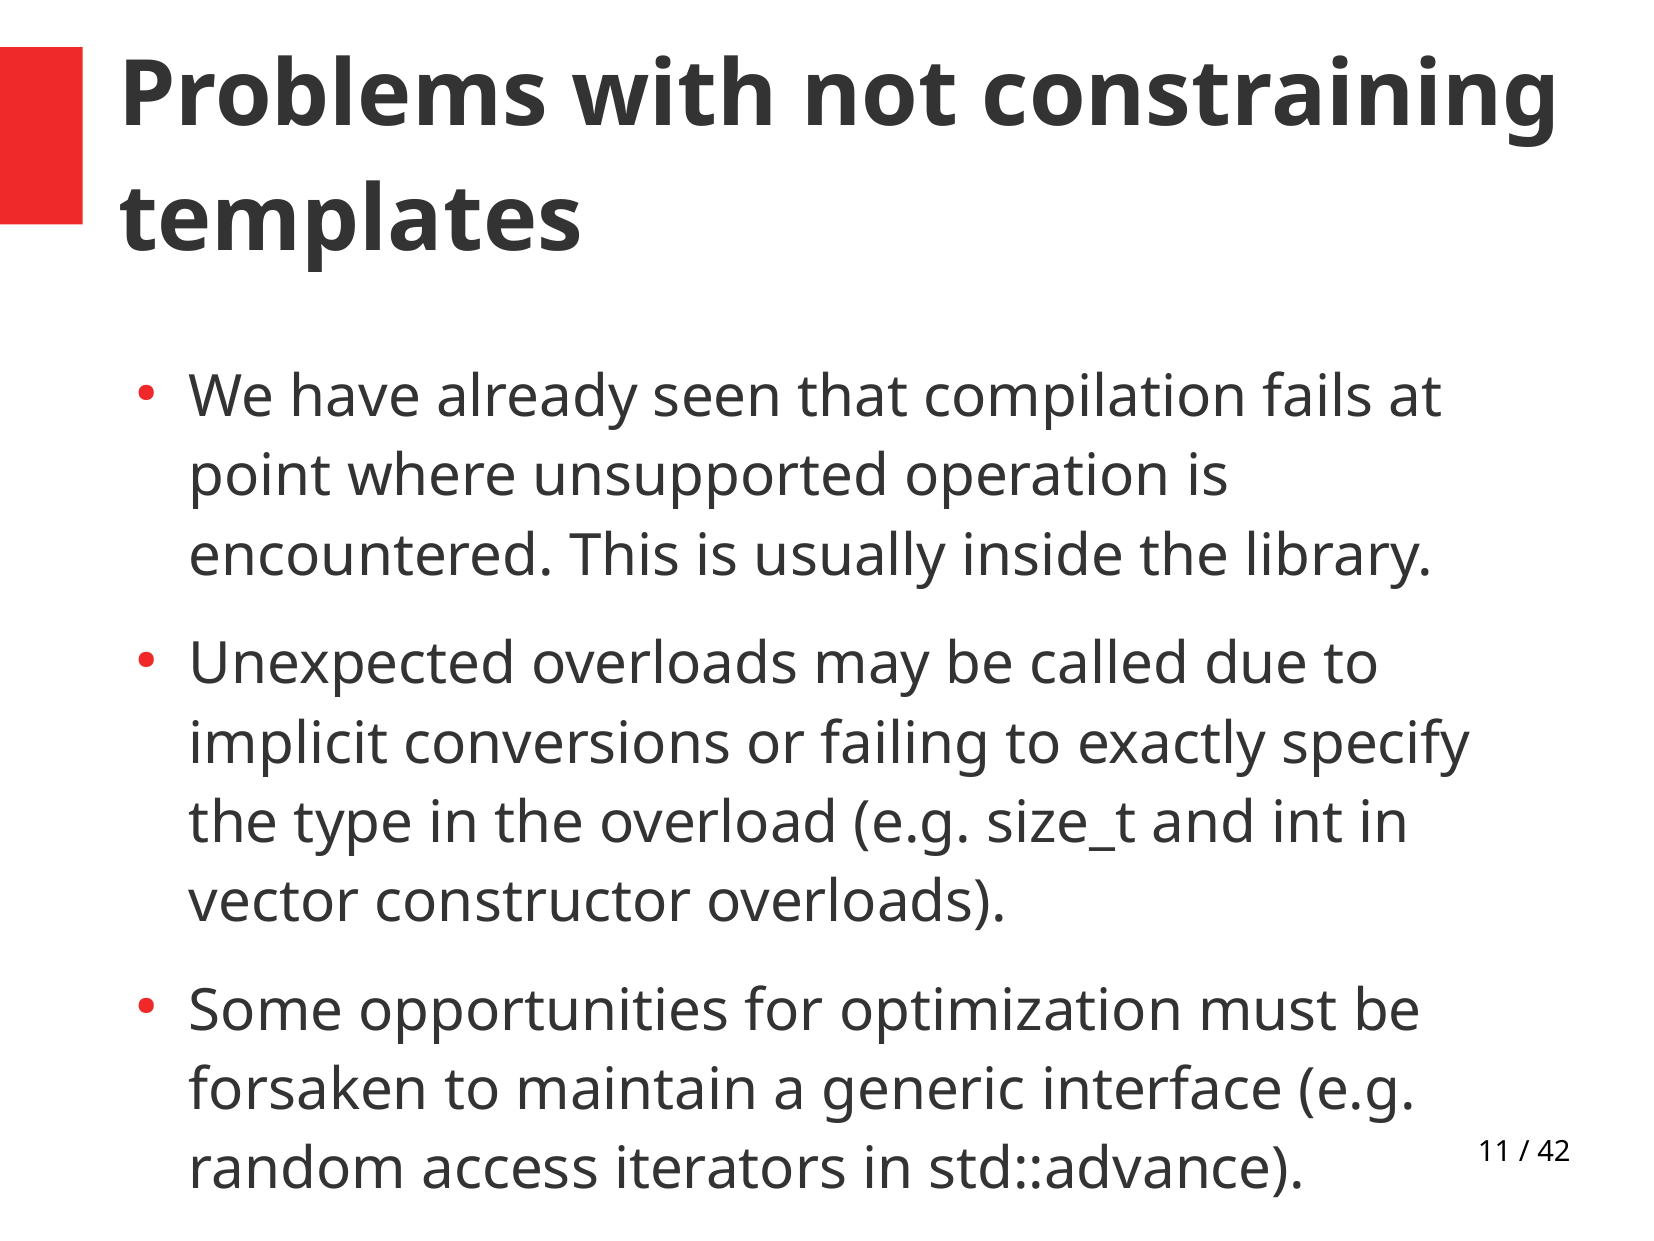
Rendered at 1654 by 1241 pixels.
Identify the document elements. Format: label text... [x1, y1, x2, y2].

title Problems with not constraining templates [118, 45, 1571, 260]
list We have already seen that compilation fails at point where unsupported operation is encountered. This is usually inside the library. Unexpected overloads may be called due to implicit conversions or failing to exactly specify the type in the overload (e.g. size_t and int in vector constructor overloads). Some opportunities for optimization must be forsaken to maintain a generic interface (e.g. random access iterators in std::advance). [118, 354, 1536, 1074]
